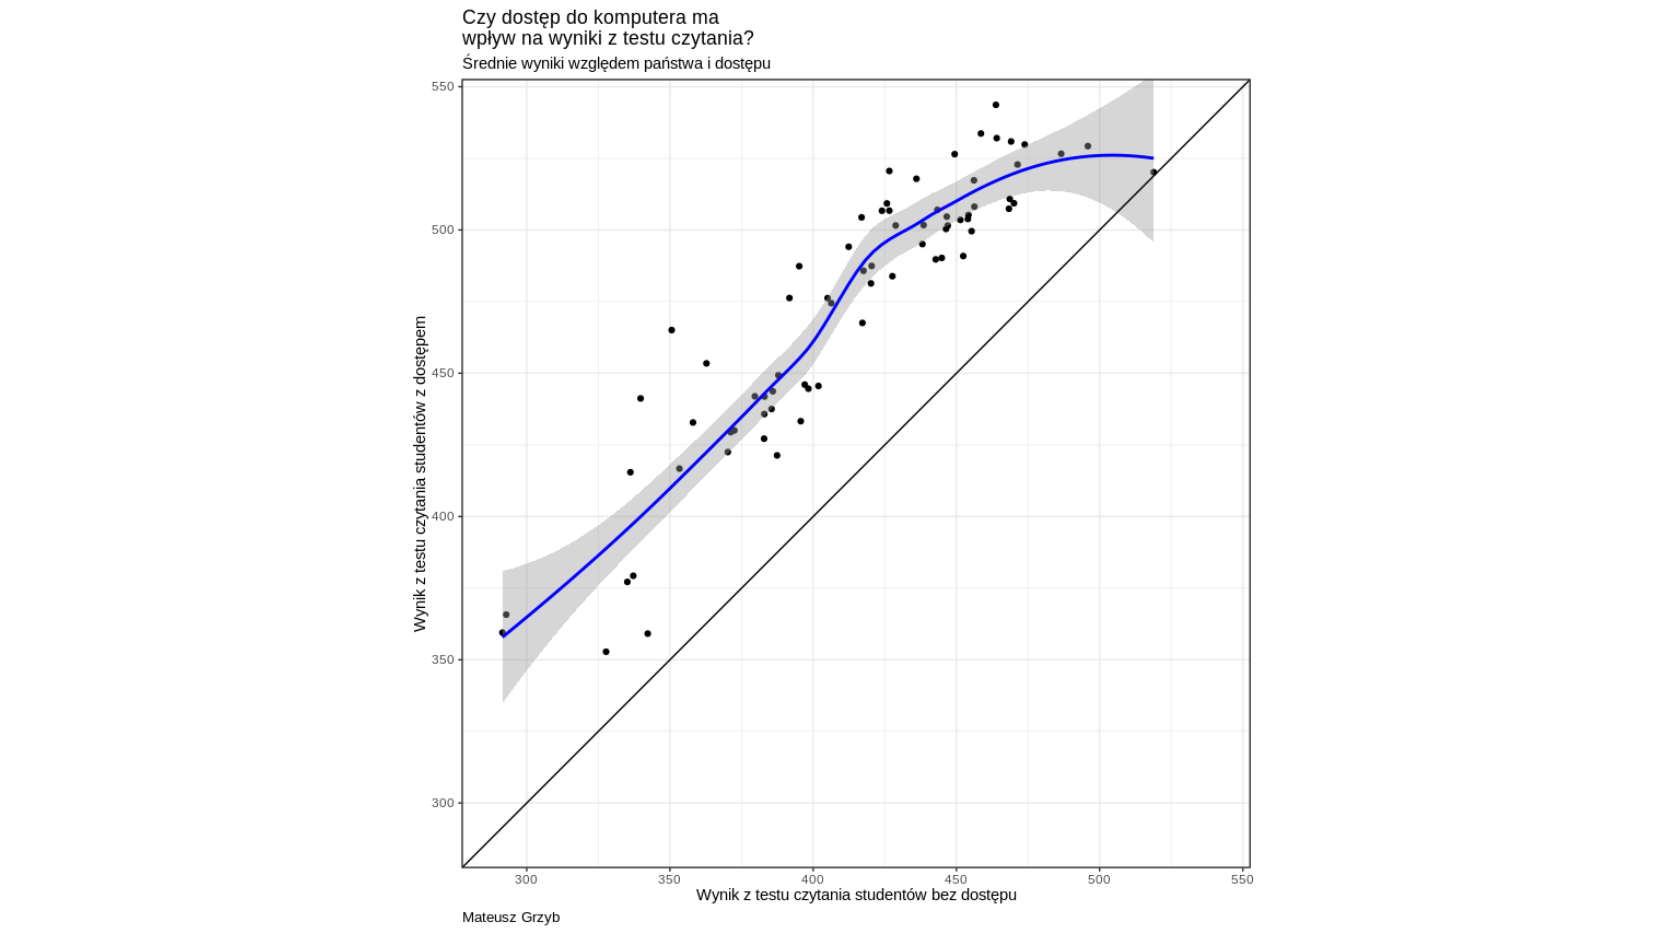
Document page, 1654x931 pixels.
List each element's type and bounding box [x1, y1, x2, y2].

picture [132, 2, 1532, 931]
